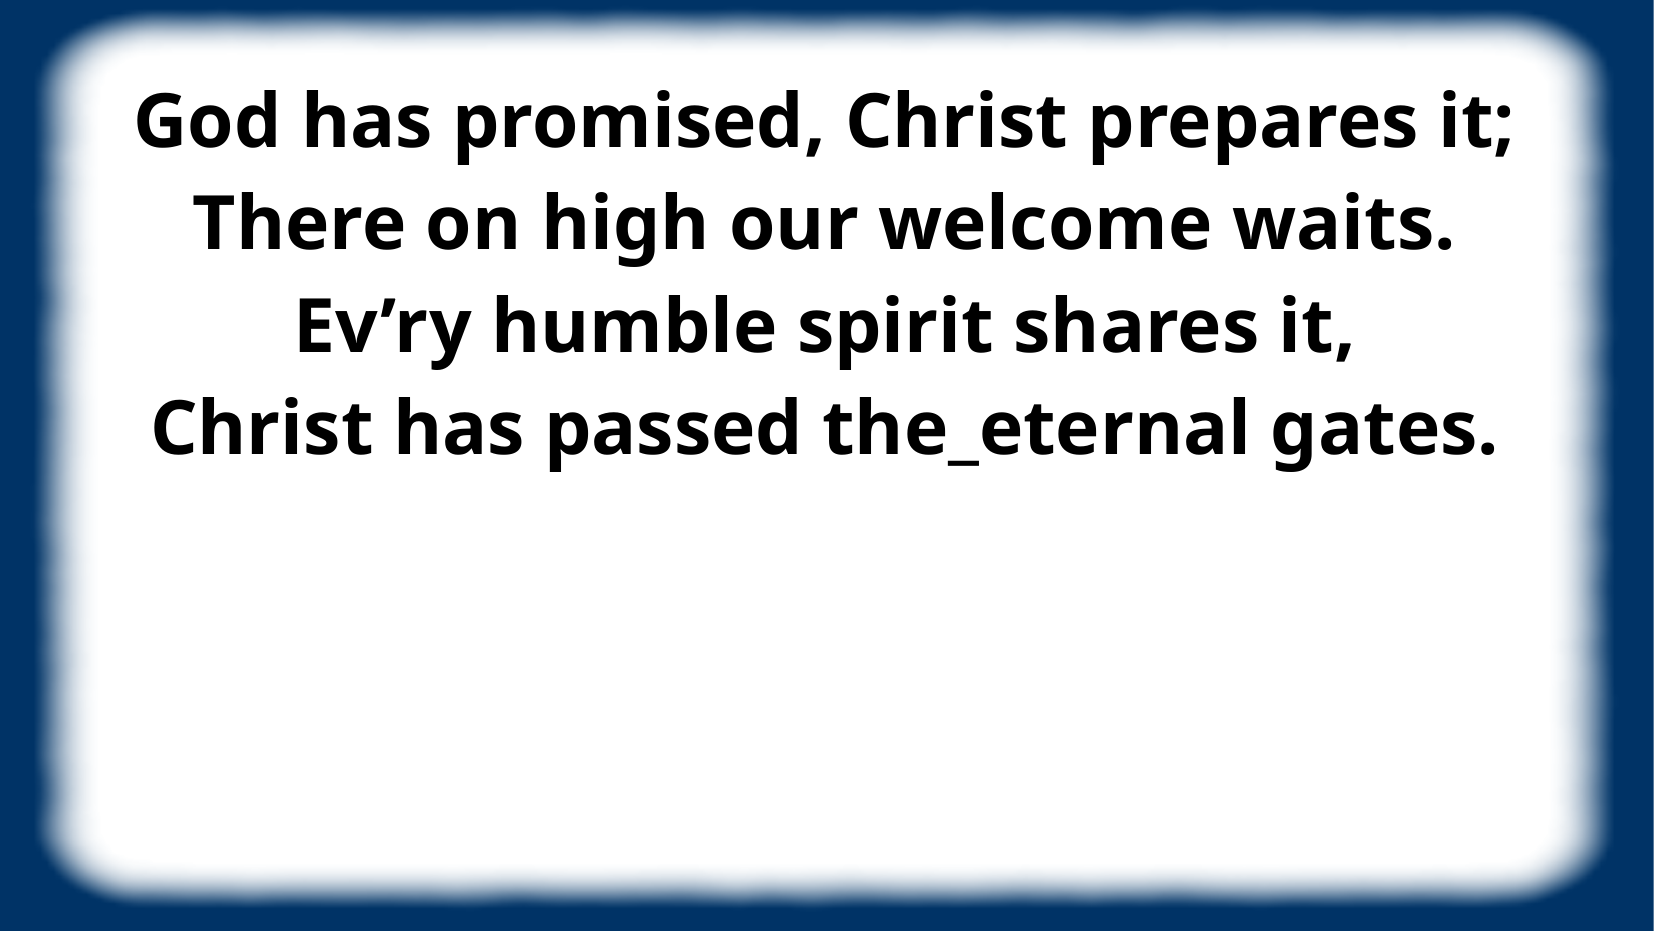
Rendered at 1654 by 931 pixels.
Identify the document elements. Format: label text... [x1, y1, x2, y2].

text_box God has promised, Christ prepares it; There on high our welcome waits. Ev’ry humble spirit shares it, Christ has passed the_eternal gates. [90, 60, 1561, 475]
picture [0, 0, 1654, 931]
